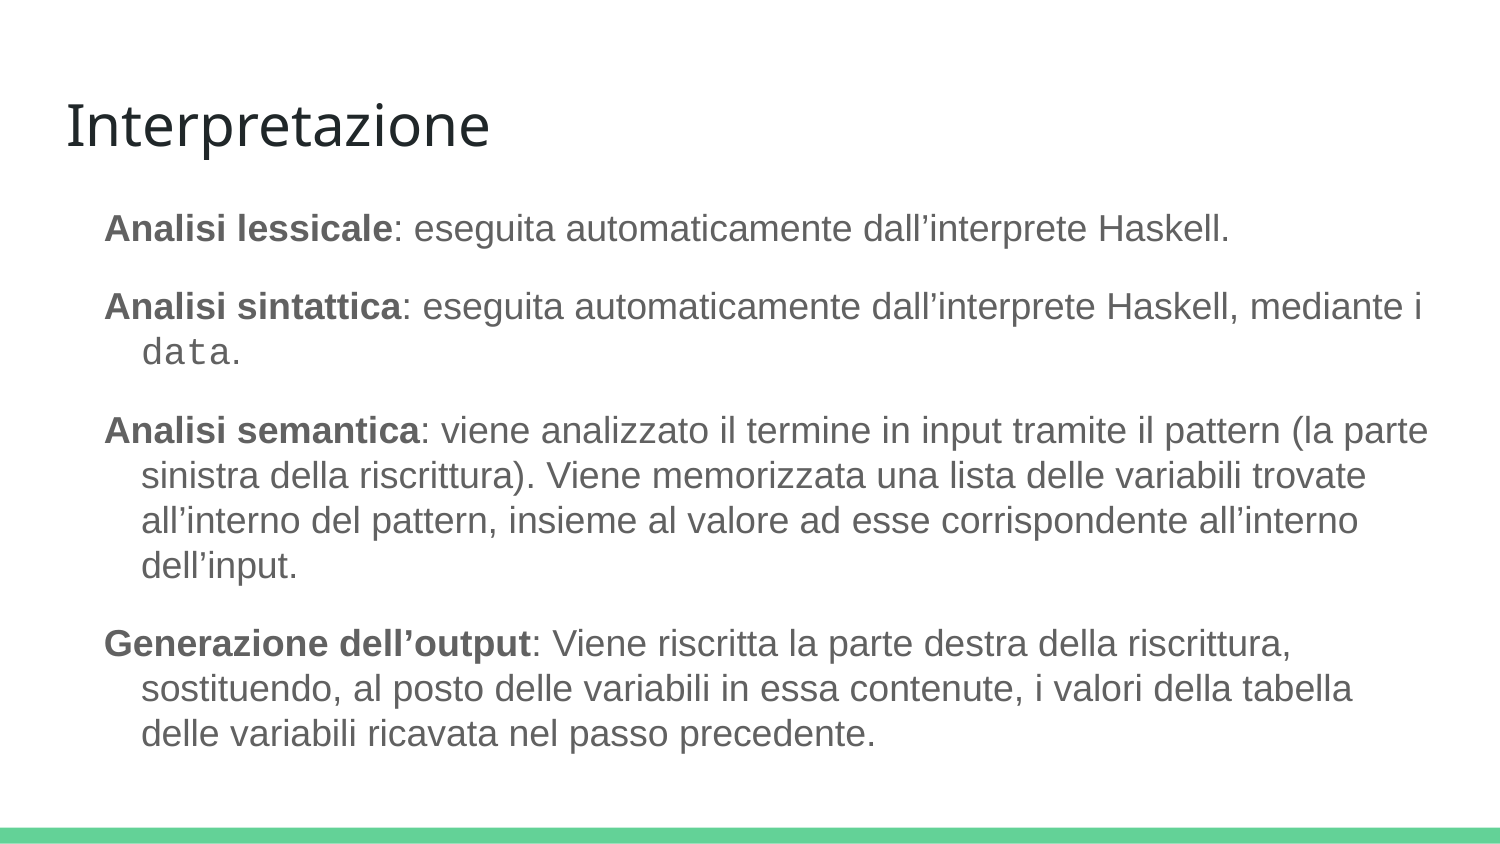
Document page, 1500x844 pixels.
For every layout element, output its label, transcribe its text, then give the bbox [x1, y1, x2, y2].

list Analisi lessicale: eseguita automaticamente dall’interprete Haskell. Analisi sintattica: eseguita automaticamente dall’interprete Haskell, mediante i data. Analisi semantica: viene analizzato il termine in input tramite il pattern (la parte sinistra della riscrittura). Viene memorizzata una lista delle variabili trovate all’interno del pattern, insieme al valore ad esse corrispondente all’interno dell’input. Generazione dell’output: Viene riscritta la parte destra della riscrittura, sostituendo, al posto delle variabili in essa contenute, i valori della tabella delle variabili ricavata nel passo precedente. [51, 189, 1449, 750]
title Interpretazione [51, 72, 1449, 167]
